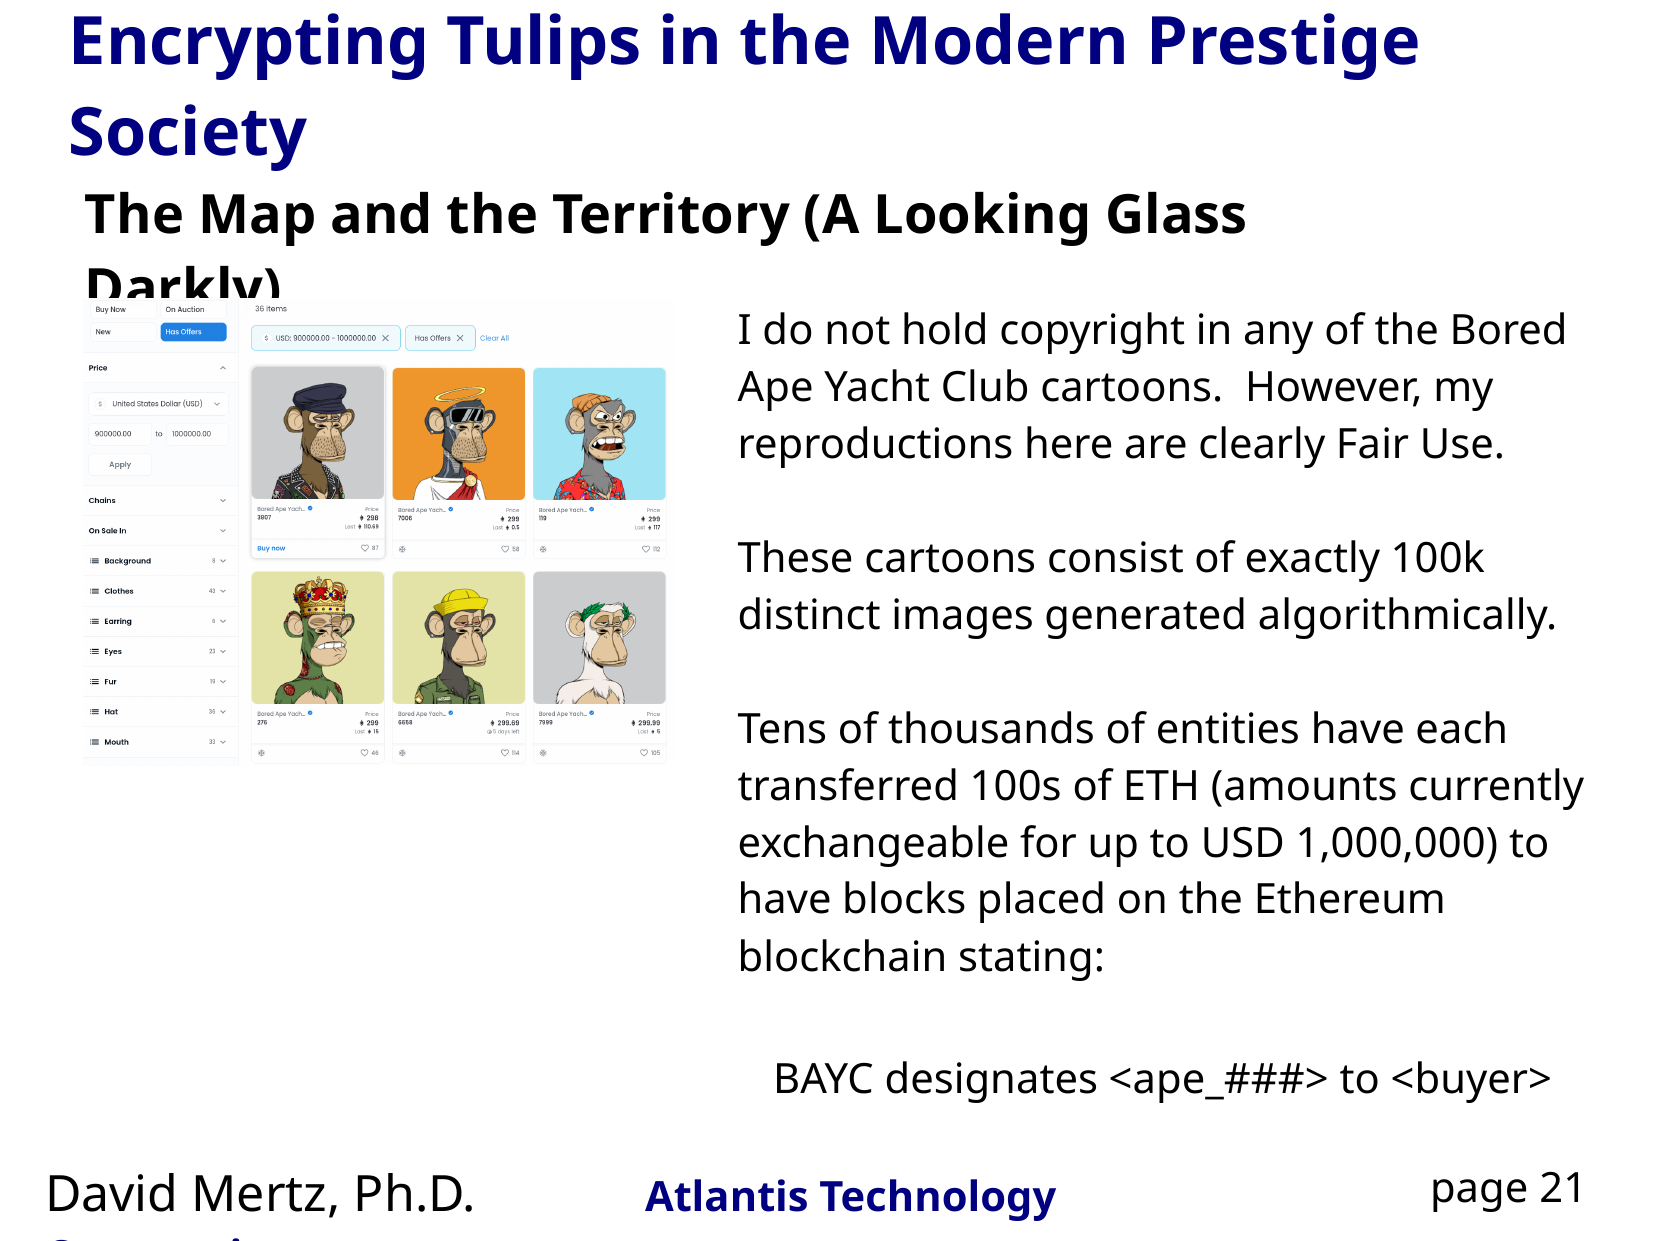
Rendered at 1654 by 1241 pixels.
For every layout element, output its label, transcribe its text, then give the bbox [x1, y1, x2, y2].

text_box I do not hold copyright in any of the Bored Ape Yacht Club cartoons. However, my reproductions here are clearly Fair Use. These cartoons consist of exactly 100k distinct images generated algorithmically. Tens of thousands of entities have each transferred 100s of ETH (amounts currently exchangeable for up to USD 1,000,000) to have blocks placed on the Ethereum blockchain stating: BAYC designates <ape_###> to <buyer> [722, 292, 1621, 1137]
picture [83, 298, 674, 767]
list The Map and the Territory (A Looking Glass Darkly) [84, 175, 1456, 256]
